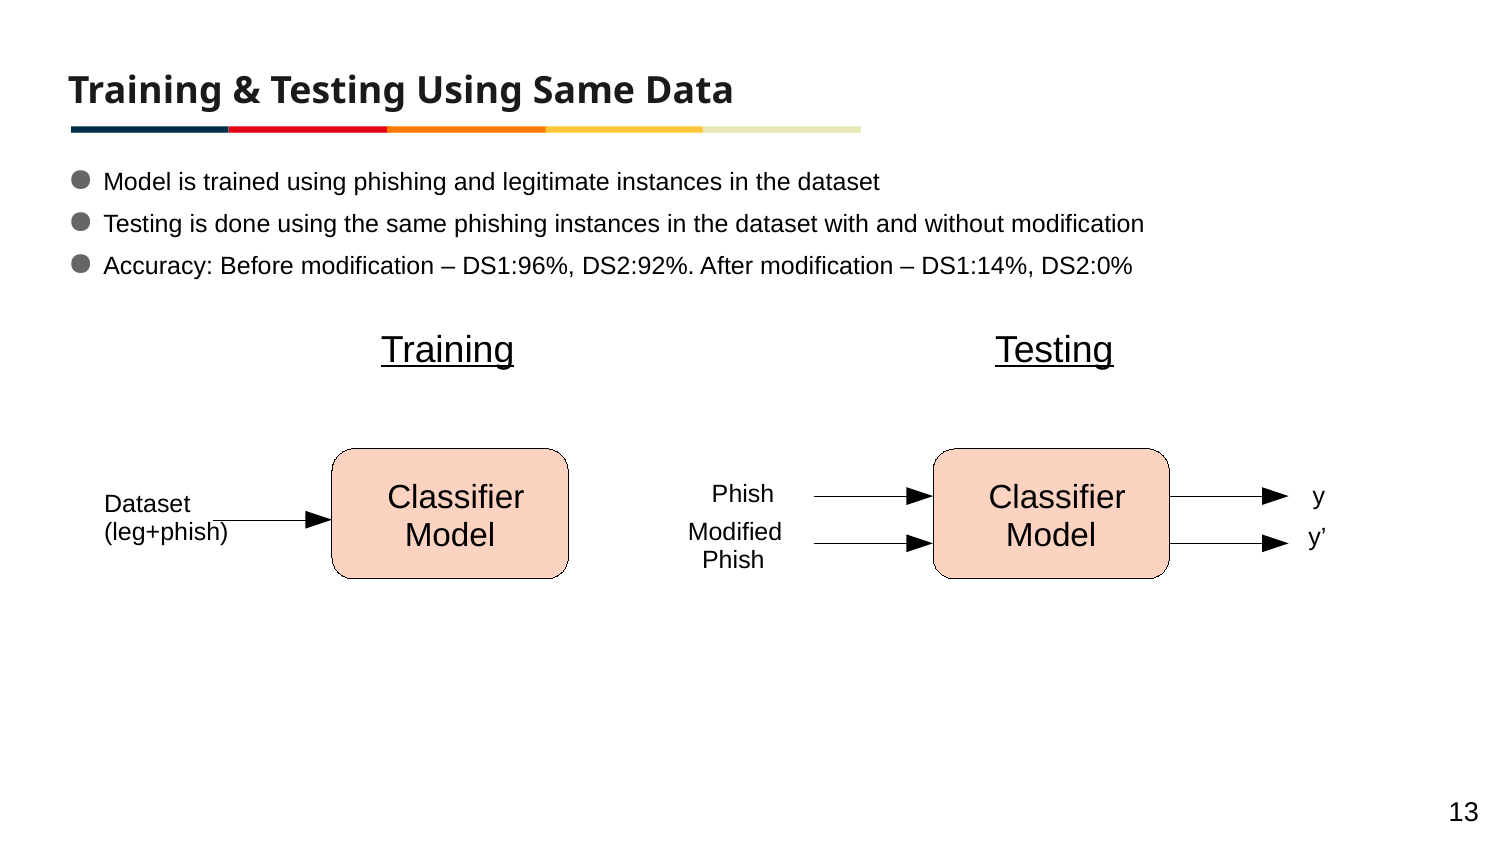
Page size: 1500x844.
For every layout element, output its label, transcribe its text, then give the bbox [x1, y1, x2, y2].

text_box Phish [696, 472, 797, 510]
text_box Classifier Model [331, 448, 569, 579]
text_box Classifier Model [933, 448, 1170, 579]
text_box Modified Phish [673, 510, 805, 581]
text_box Model is trained using phishing and legitimate instances in the dataset Testing is done using the same phishing instances in the dataset with and without modification Accuracy: Before modification – DS1:96%, DS2:92%. After modification – DS1:14%, DS2:0% [53, 116, 1471, 749]
text_box y’ [1293, 515, 1354, 559]
text_box y [1298, 474, 1347, 515]
text_box Training [366, 321, 530, 378]
slide_number <number> [1403, 779, 1494, 844]
text_box Training & Testing Using Same Data [53, 59, 1300, 116]
text_box Testing [980, 321, 1129, 378]
text_box Dataset (leg+phish) [89, 482, 319, 579]
